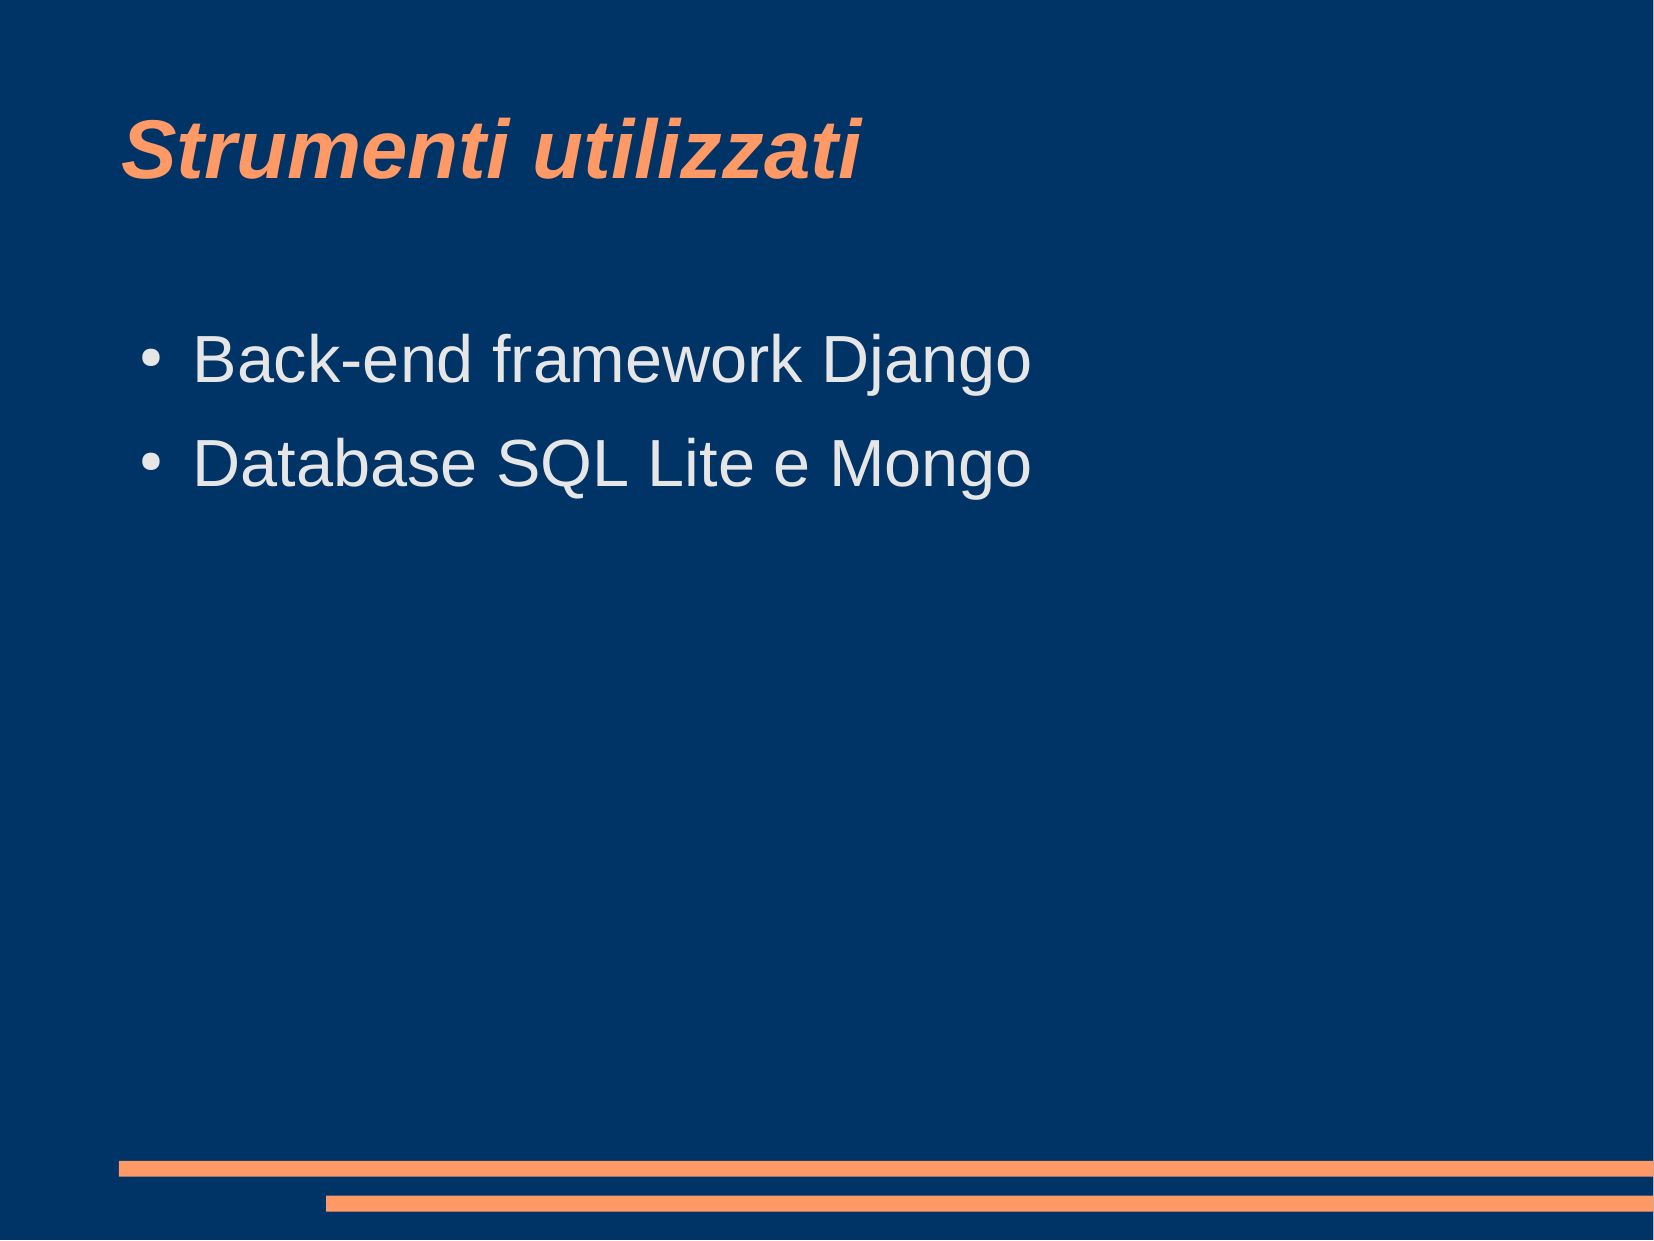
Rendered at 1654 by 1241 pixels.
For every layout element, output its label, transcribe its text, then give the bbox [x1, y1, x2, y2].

title Strumenti utilizzati [121, 46, 1534, 254]
list Back-end framework Django Database SQL Lite e Mongo [121, 322, 1561, 1132]
